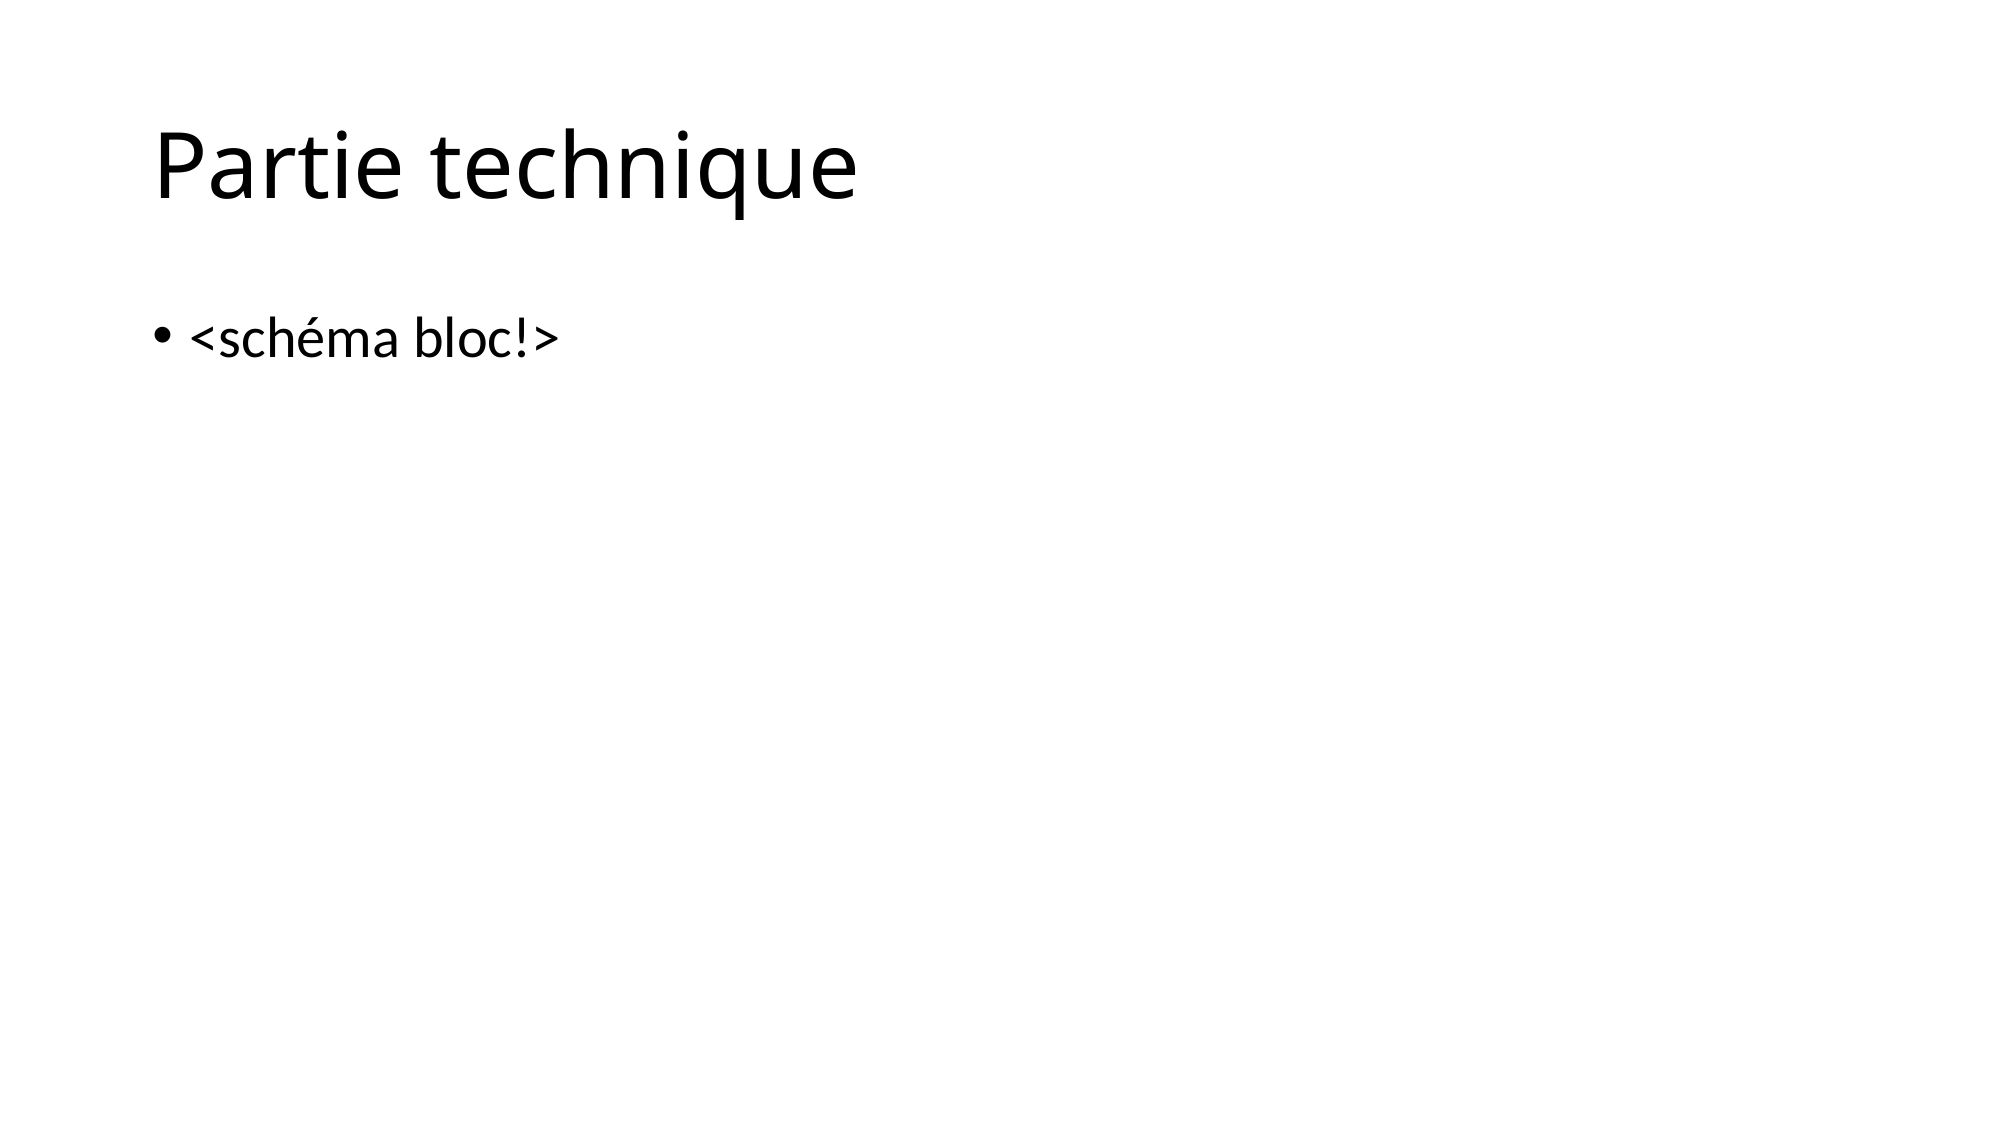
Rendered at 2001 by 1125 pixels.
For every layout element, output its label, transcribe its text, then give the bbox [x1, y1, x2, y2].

title Partie technique [137, 59, 1863, 278]
list <schéma bloc!> [137, 299, 1863, 1014]
